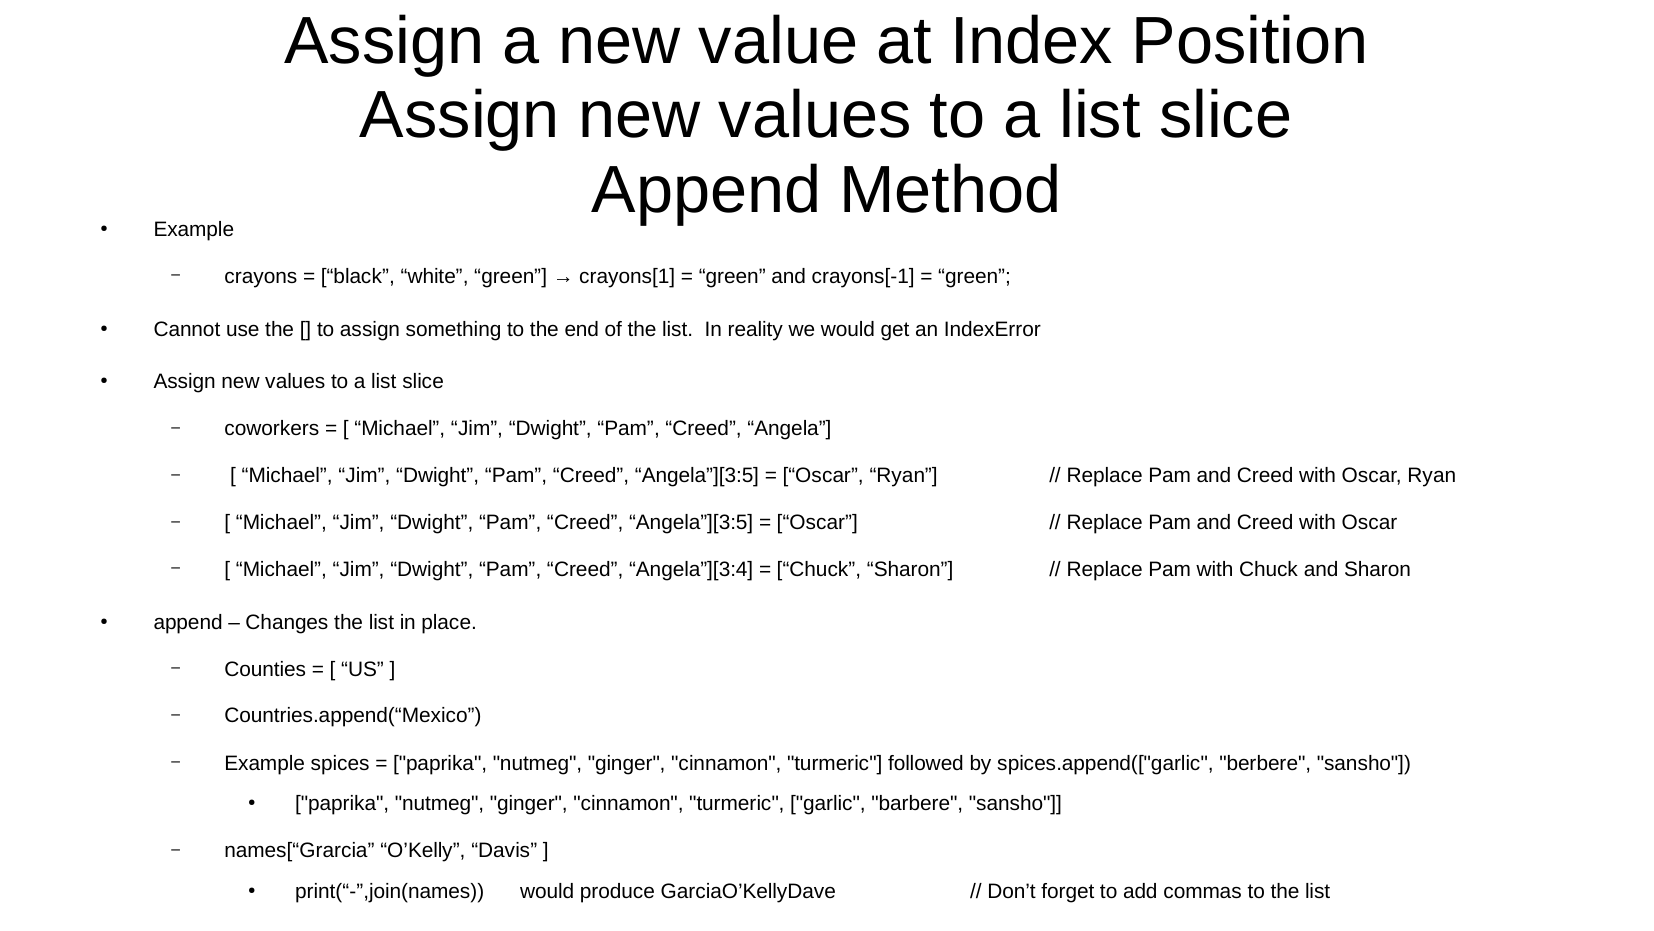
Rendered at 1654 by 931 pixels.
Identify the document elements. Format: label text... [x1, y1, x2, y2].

title Assign a new value at Index Position Assign new values to a list slice Append Method [82, 2, 1571, 217]
list Example crayons = [“black”, “white”, “green”] → crayons[1] = “green” and crayons[-1] = “green”; Cannot use the [] to assign something to the end of the list. In reality we would get an IndexError Assign new values to a list slice coworkers = [ “Michael”, “Jim”, “Dwight”, “Pam”, “Creed”, “Angela”] [ “Michael”, “Jim”, “Dwight”, “Pam”, “Creed”, “Angela”][3:5] = [“Oscar”, “Ryan”] // Replace Pam and Creed with Oscar, Ryan [ “Michael”, “Jim”, “Dwight”, “Pam”, “Creed”, “Angela”][3:5] = [“Oscar”] // Replace Pam and Creed with Oscar [ “Michael”, “Jim”, “Dwight”, “Pam”, “Creed”, “Angela”][3:4] = [“Chuck”, “Sharon”] // Replace Pam with Chuck and Sharon append – Changes the list in place. Counties = [ “US” ] Countries.append(“Mexico”) Example spices = ["paprika", "nutmeg", "ginger", "cinnamon", "turmeric"] followed by spices.append(["garlic", "berbere", "sansho"]) ["paprika", "nutmeg", "ginger", "cinnamon", "turmeric", ["garlic", "barbere", "sansho"]] names[“Grarcia” “O’Kelly”, “Davis” ] print(“-”,join(names)) would produce GarciaO’KellyDave // Don’t forget to add commas to the list [82, 217, 1576, 916]
